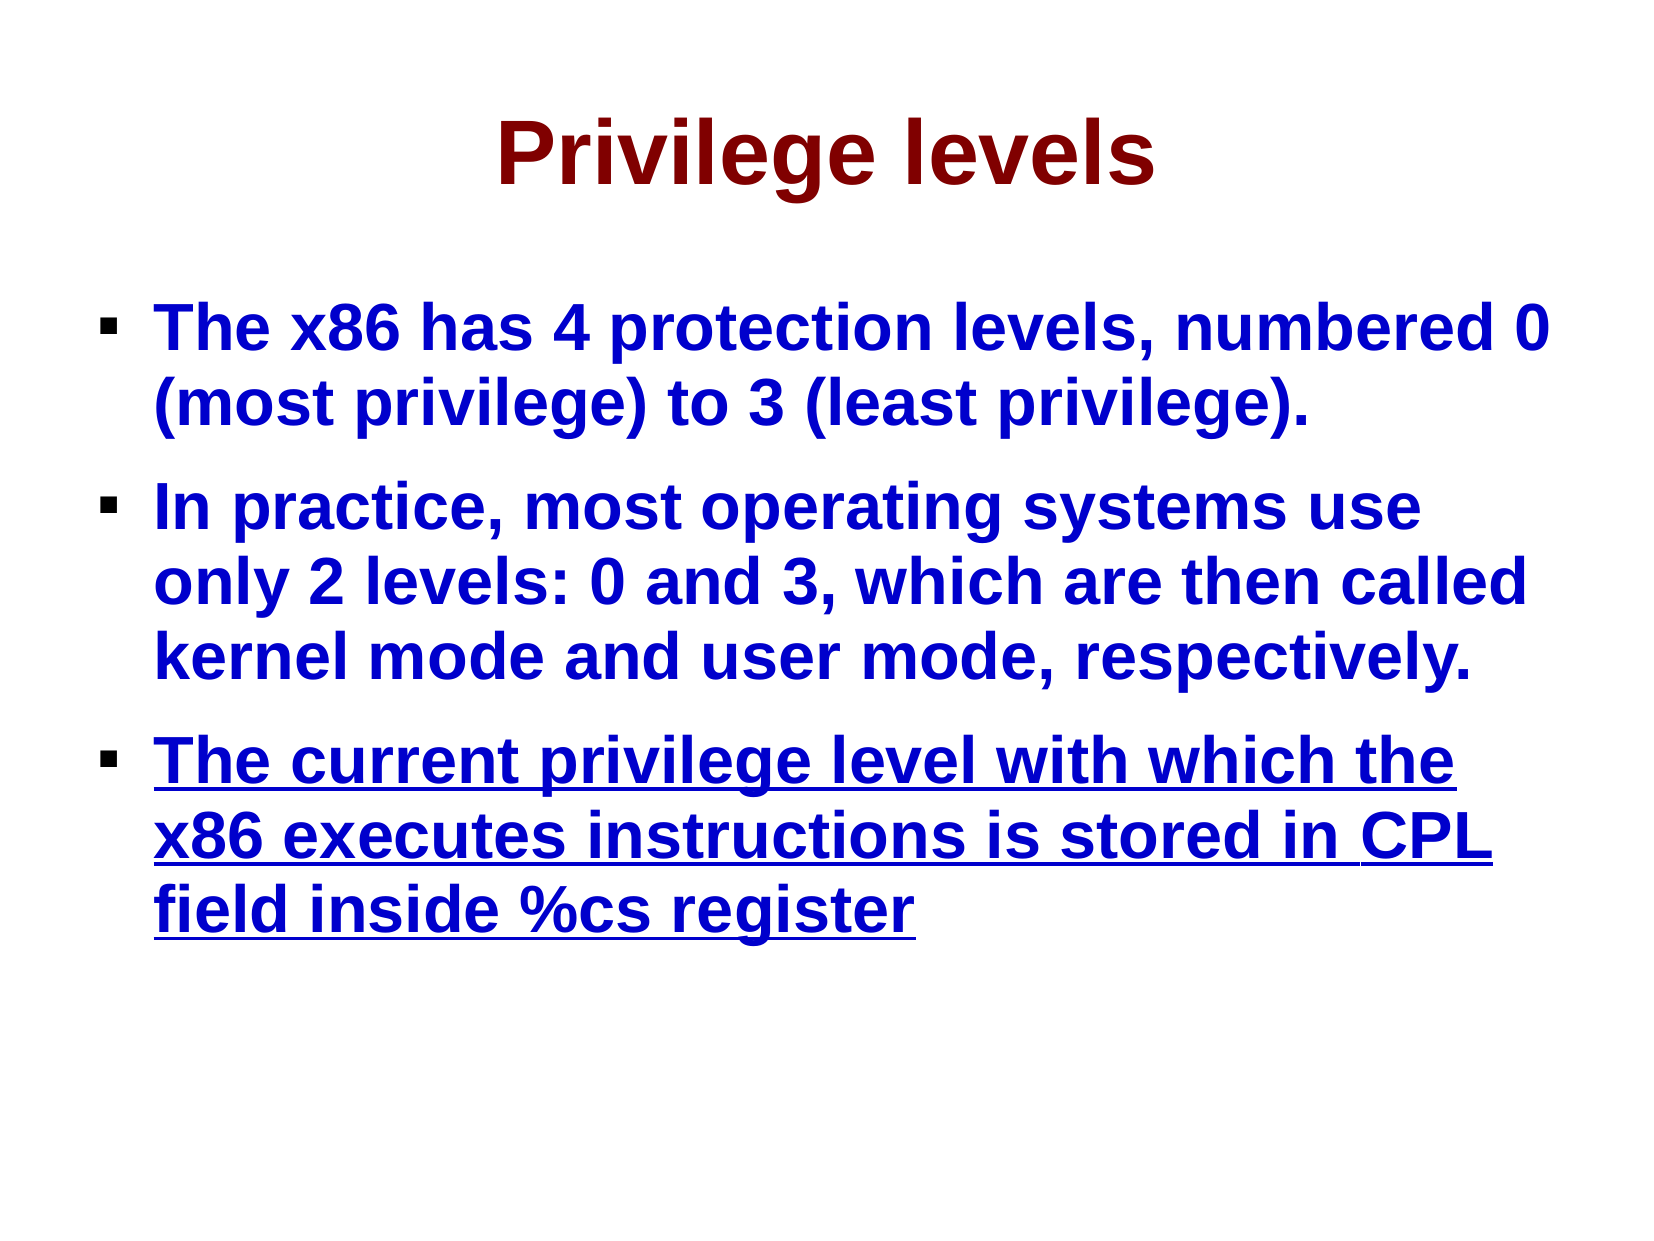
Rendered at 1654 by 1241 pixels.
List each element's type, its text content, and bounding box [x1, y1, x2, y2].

list The x86 has 4 protection levels, numbered 0 (most privilege) to 3 (least privilege). In practice, most operating systems use only 2 levels: 0 and 3, which are then called kernel mode and user mode, respectively. The current privilege level with which the x86 executes instructions is stored in CPL field inside %cs register [82, 290, 1571, 1010]
title Privilege levels [82, 49, 1571, 257]
